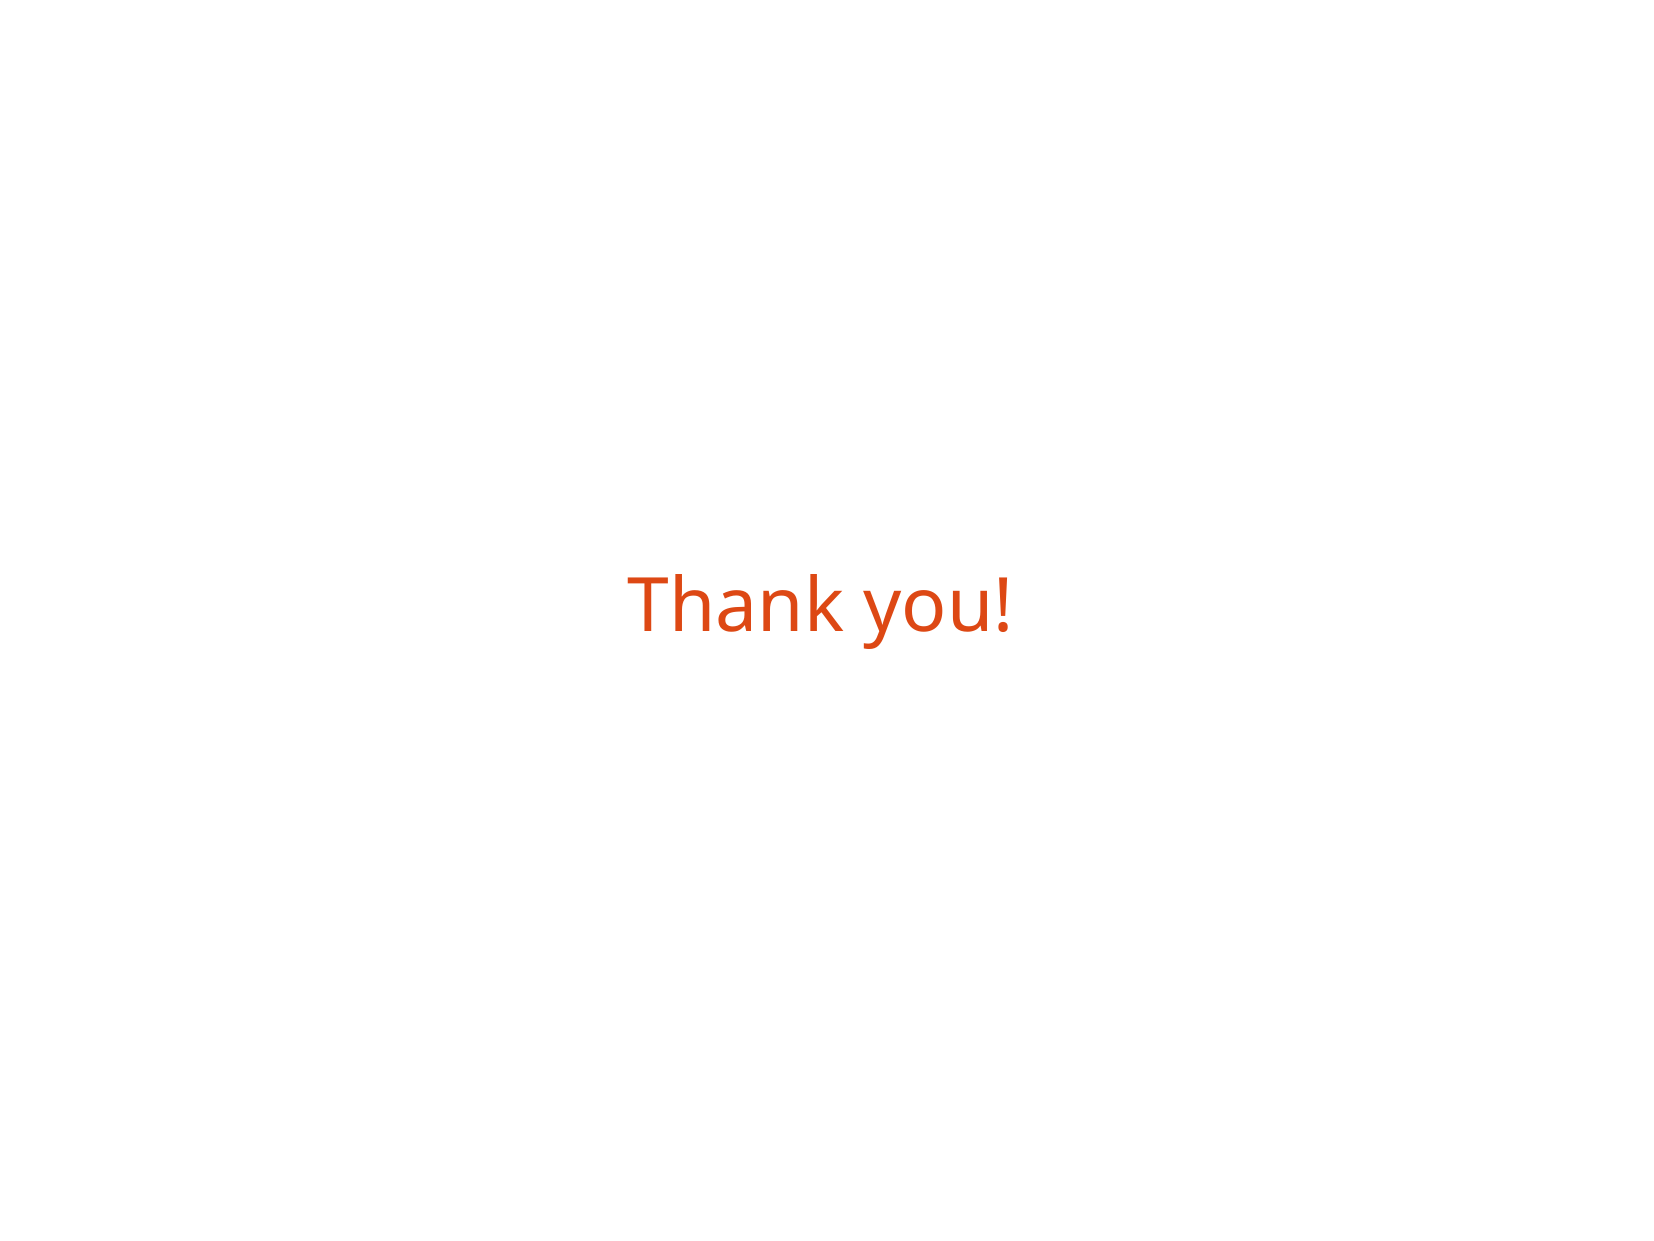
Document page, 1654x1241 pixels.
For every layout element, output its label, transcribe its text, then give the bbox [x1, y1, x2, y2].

title Thank you! [47, 177, 1595, 1028]
